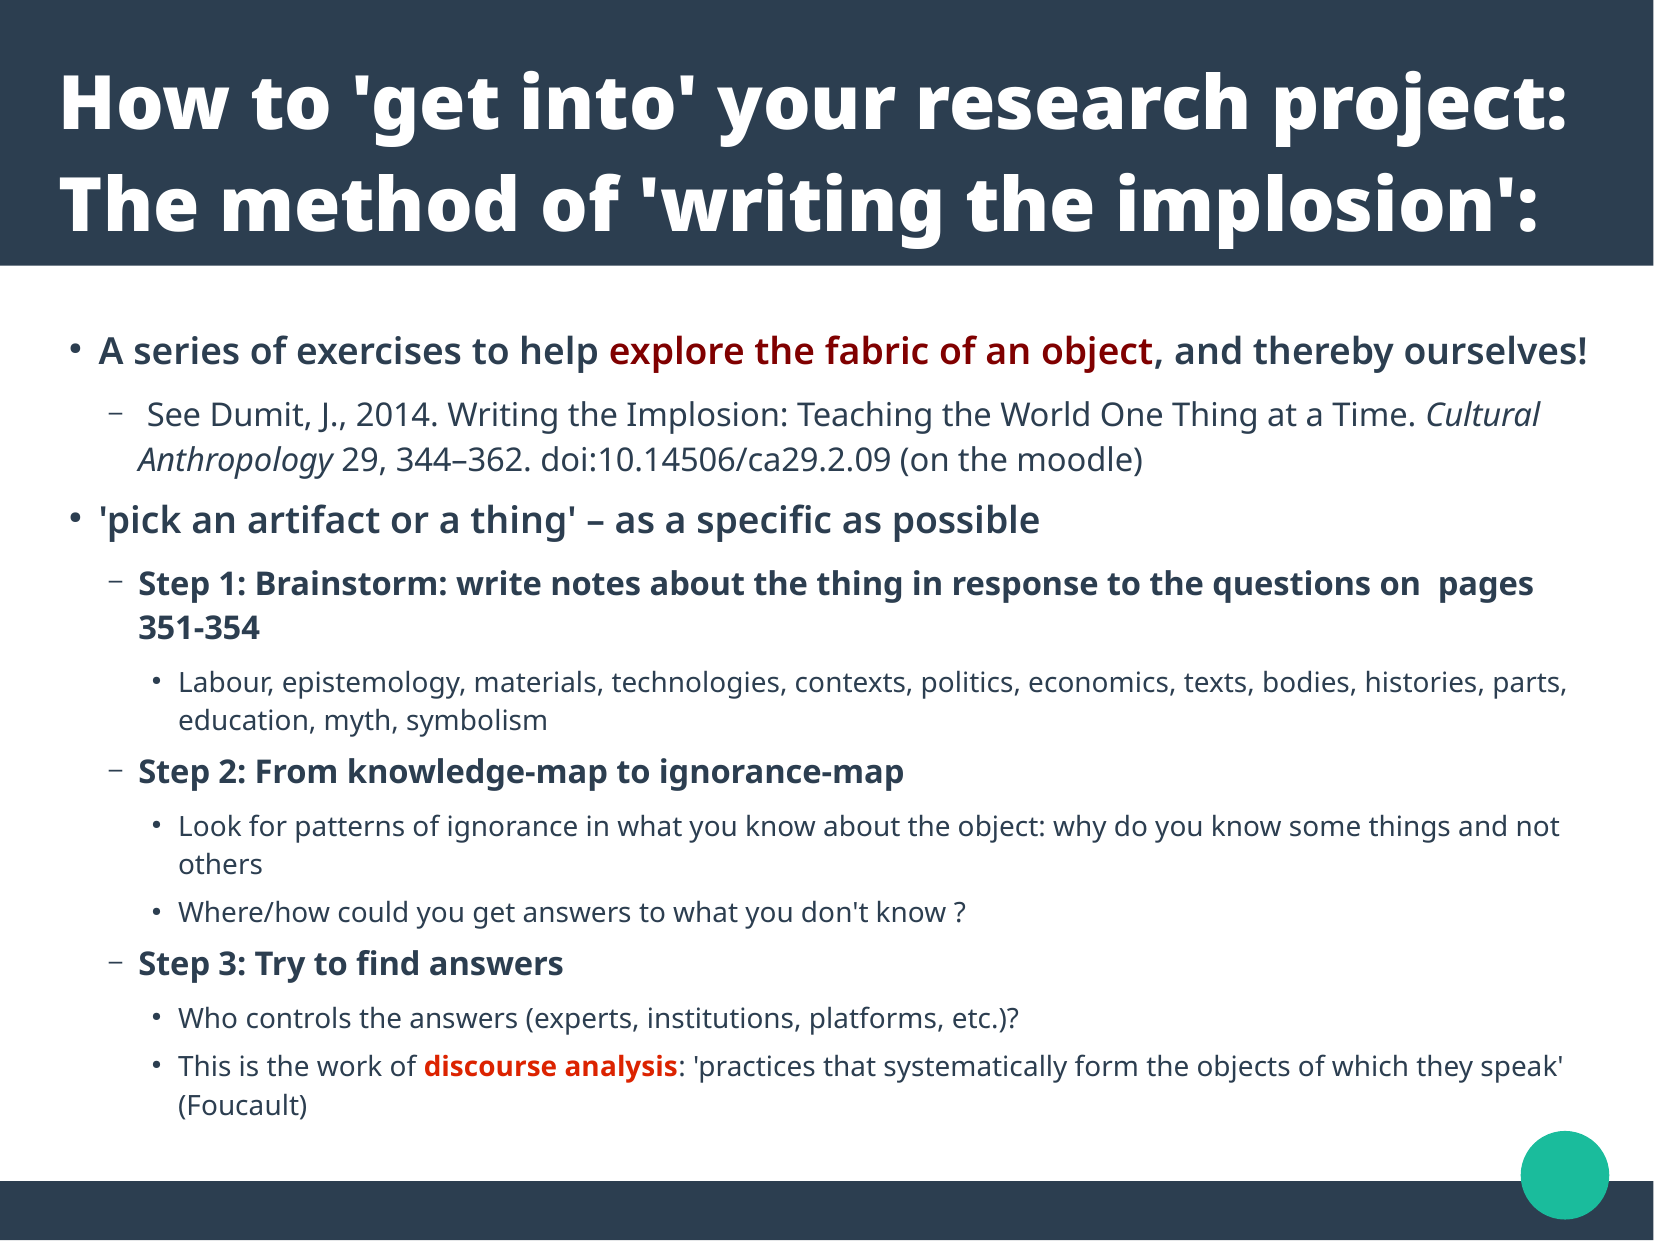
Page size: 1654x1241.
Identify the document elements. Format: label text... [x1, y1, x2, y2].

title How to 'get into' your research project: The method of 'writing the implosion': [59, 49, 1595, 207]
list A series of exercises to help explore the fabric of an object, and thereby ourselves! See Dumit, J., 2014. Writing the Implosion: Teaching the World One Thing at a Time. Cultural Anthropology 29, 344–362. doi:10.14506/ca29.2.09 (on the moodle) 'pick an artifact or a thing' – as a specific as possible Step 1: Brainstorm: write notes about the thing in response to the questions on pages 351-354 Labour, epistemology, materials, technologies, contexts, politics, economics, texts, bodies, histories, parts, education, myth, symbolism Step 2: From knowledge-map to ignorance-map Look for patterns of ignorance in what you know about the object: why do you know some things and not others Where/how could you get answers to what you don't know ? Step 3: Try to find answers Who controls the answers (experts, institutions, platforms, etc.)? This is the work of discourse analysis: 'practices that systematically form the objects of which they speak' (Foucault) [59, 324, 1595, 1152]
